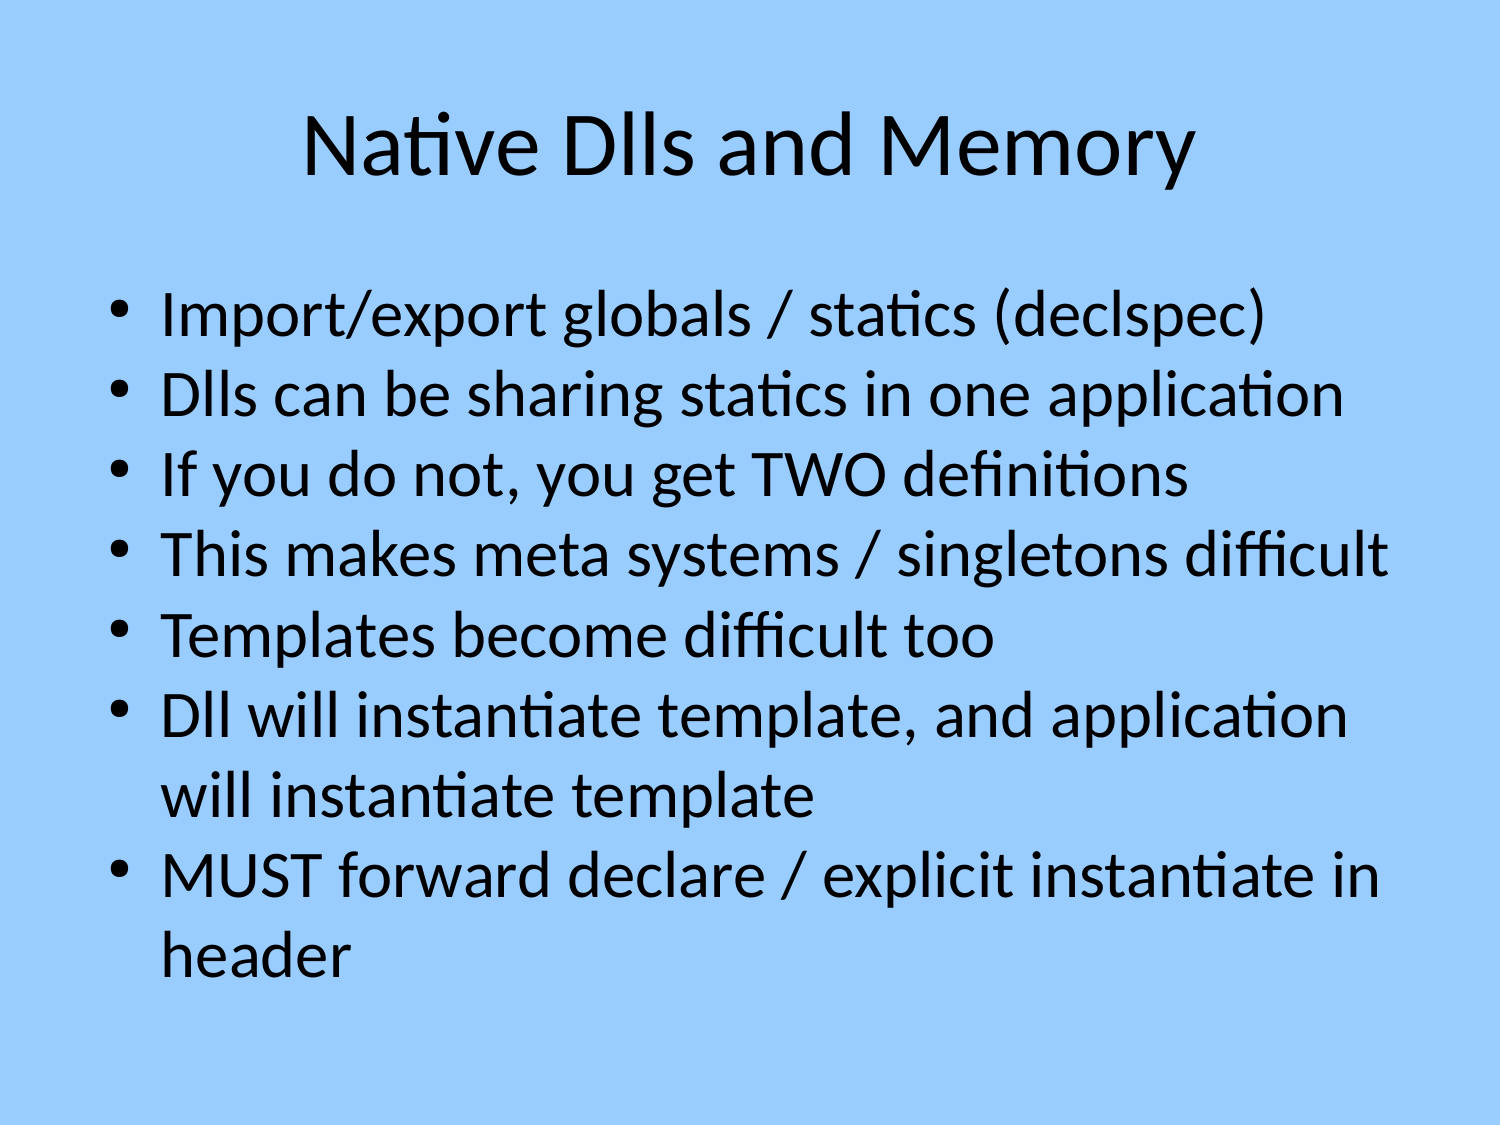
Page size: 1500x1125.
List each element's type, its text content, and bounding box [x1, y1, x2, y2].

list Import/export globals / statics (declspec) Dlls can be sharing statics in one application If you do not, you get TWO definitions This makes meta systems / singletons difficult Templates become difficult too Dll will instantiate template, and application will instantiate template MUST forward declare / explicit instantiate in header [75, 262, 1425, 1005]
title Native Dlls and Memory [75, 45, 1425, 233]
